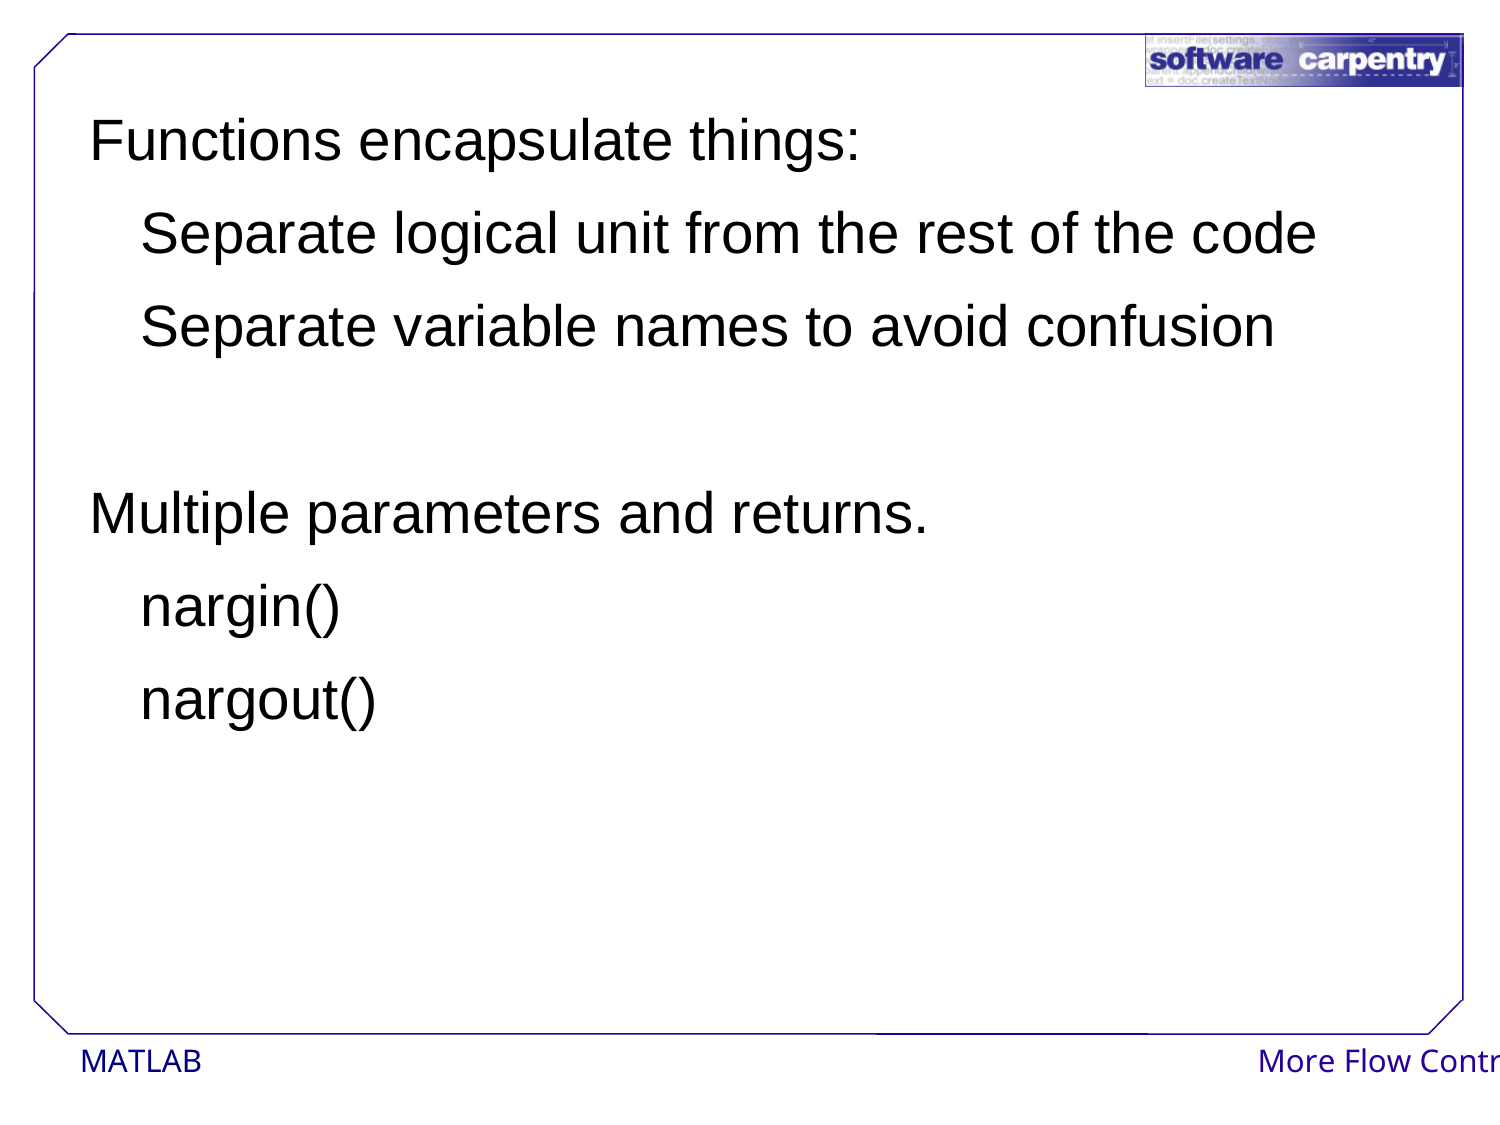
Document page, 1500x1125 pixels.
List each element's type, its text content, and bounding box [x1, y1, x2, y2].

list Functions encapsulate things: Separate logical unit from the rest of the code Separate variable names to avoid confusion Multiple parameters and returns. nargin() nargout() [75, 99, 1426, 1013]
picture [1145, 33, 1464, 87]
